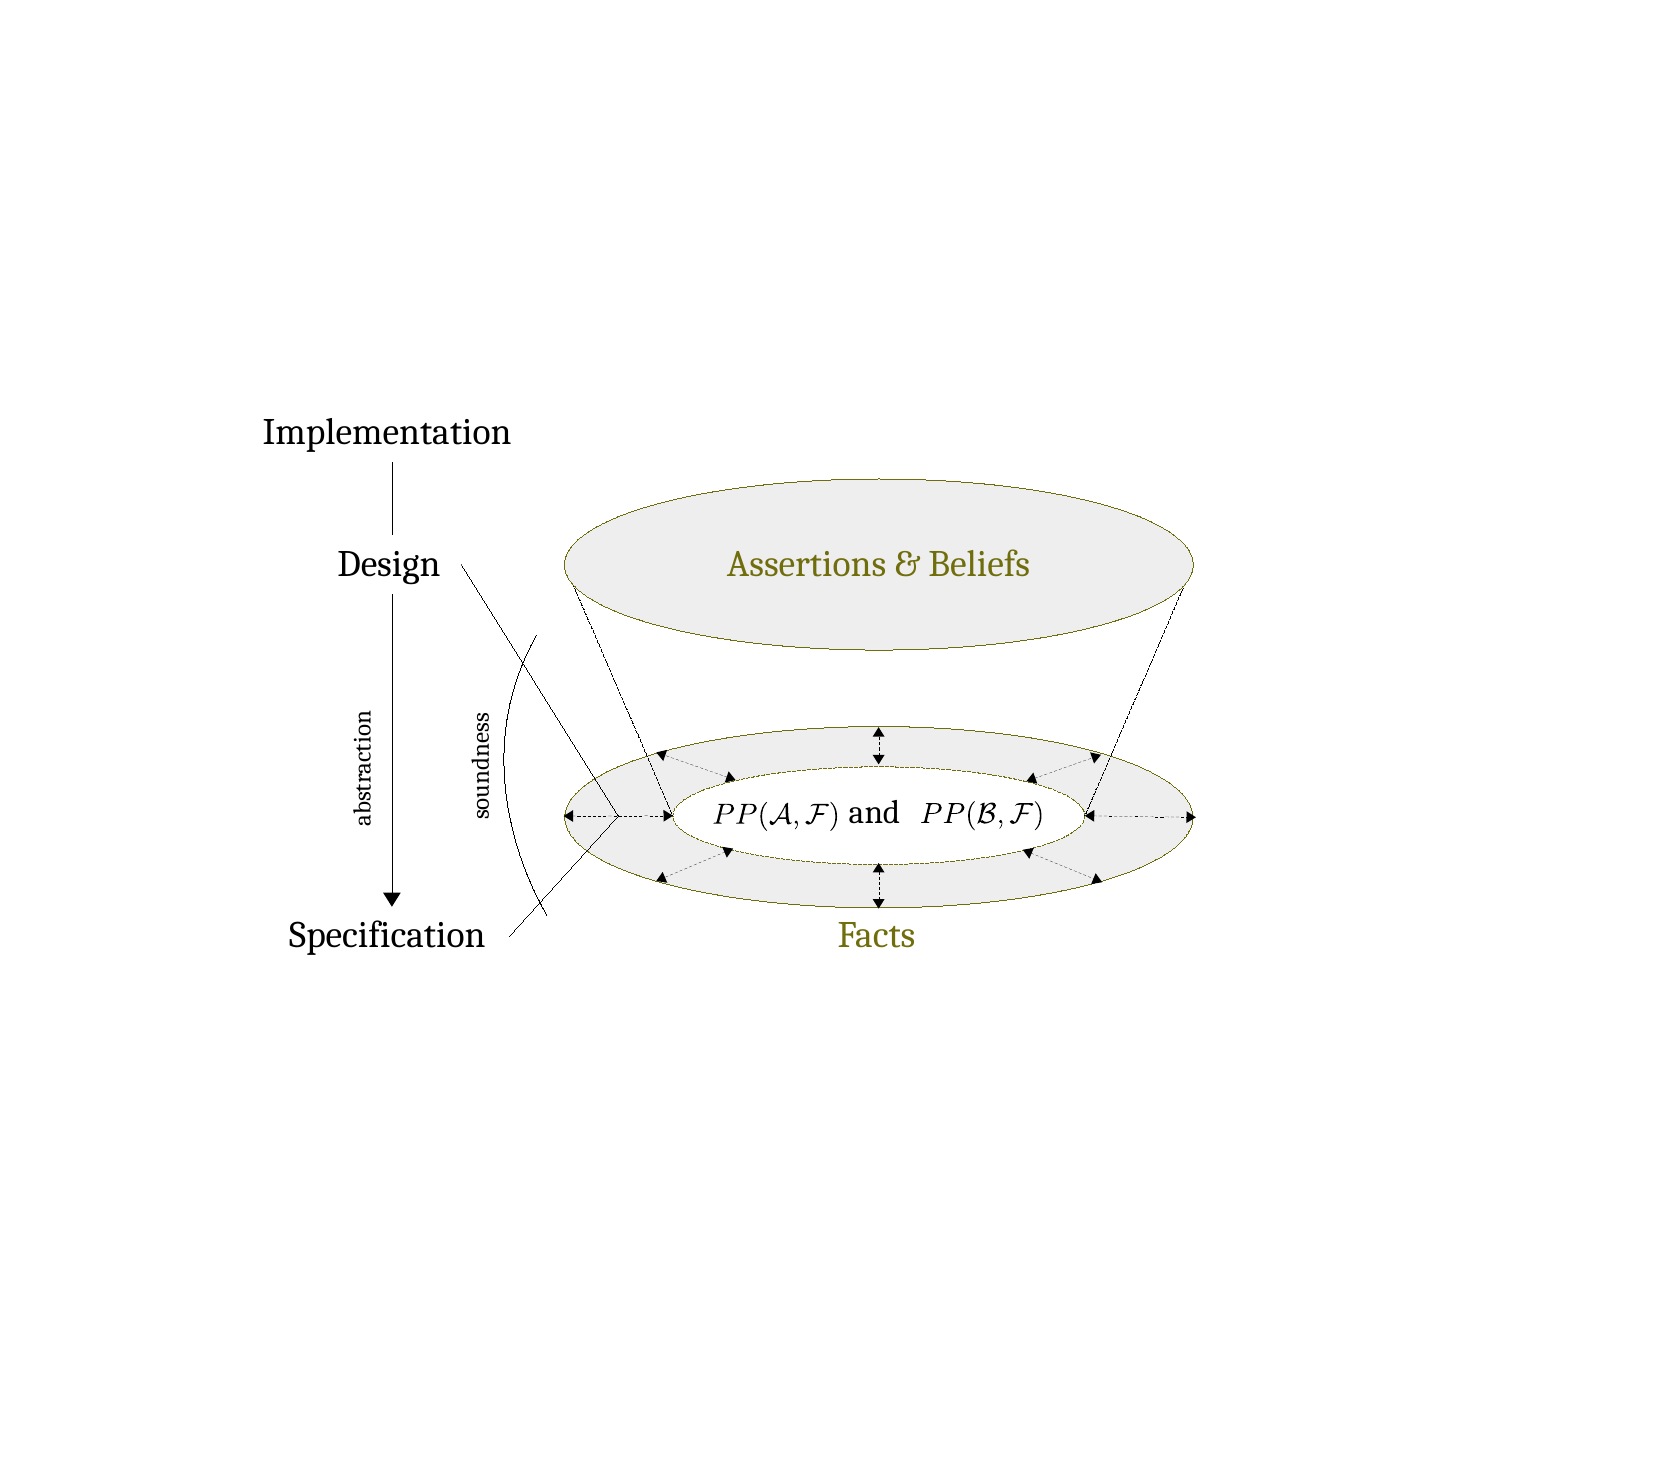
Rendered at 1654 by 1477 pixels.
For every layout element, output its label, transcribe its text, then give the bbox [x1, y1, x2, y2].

text_box soundness [456, 682, 506, 835]
text_box Facts [822, 906, 935, 966]
text_box Implementation [247, 403, 536, 463]
text_box Specification [274, 906, 510, 966]
text_box Assertions & Beliefs [564, 478, 1194, 651]
text_box and [834, 785, 928, 840]
text_box Design [322, 535, 462, 594]
text_box [564, 726, 1193, 907]
text_box abstraction [338, 688, 388, 842]
picture [711, 800, 834, 832]
picture [928, 800, 1043, 832]
